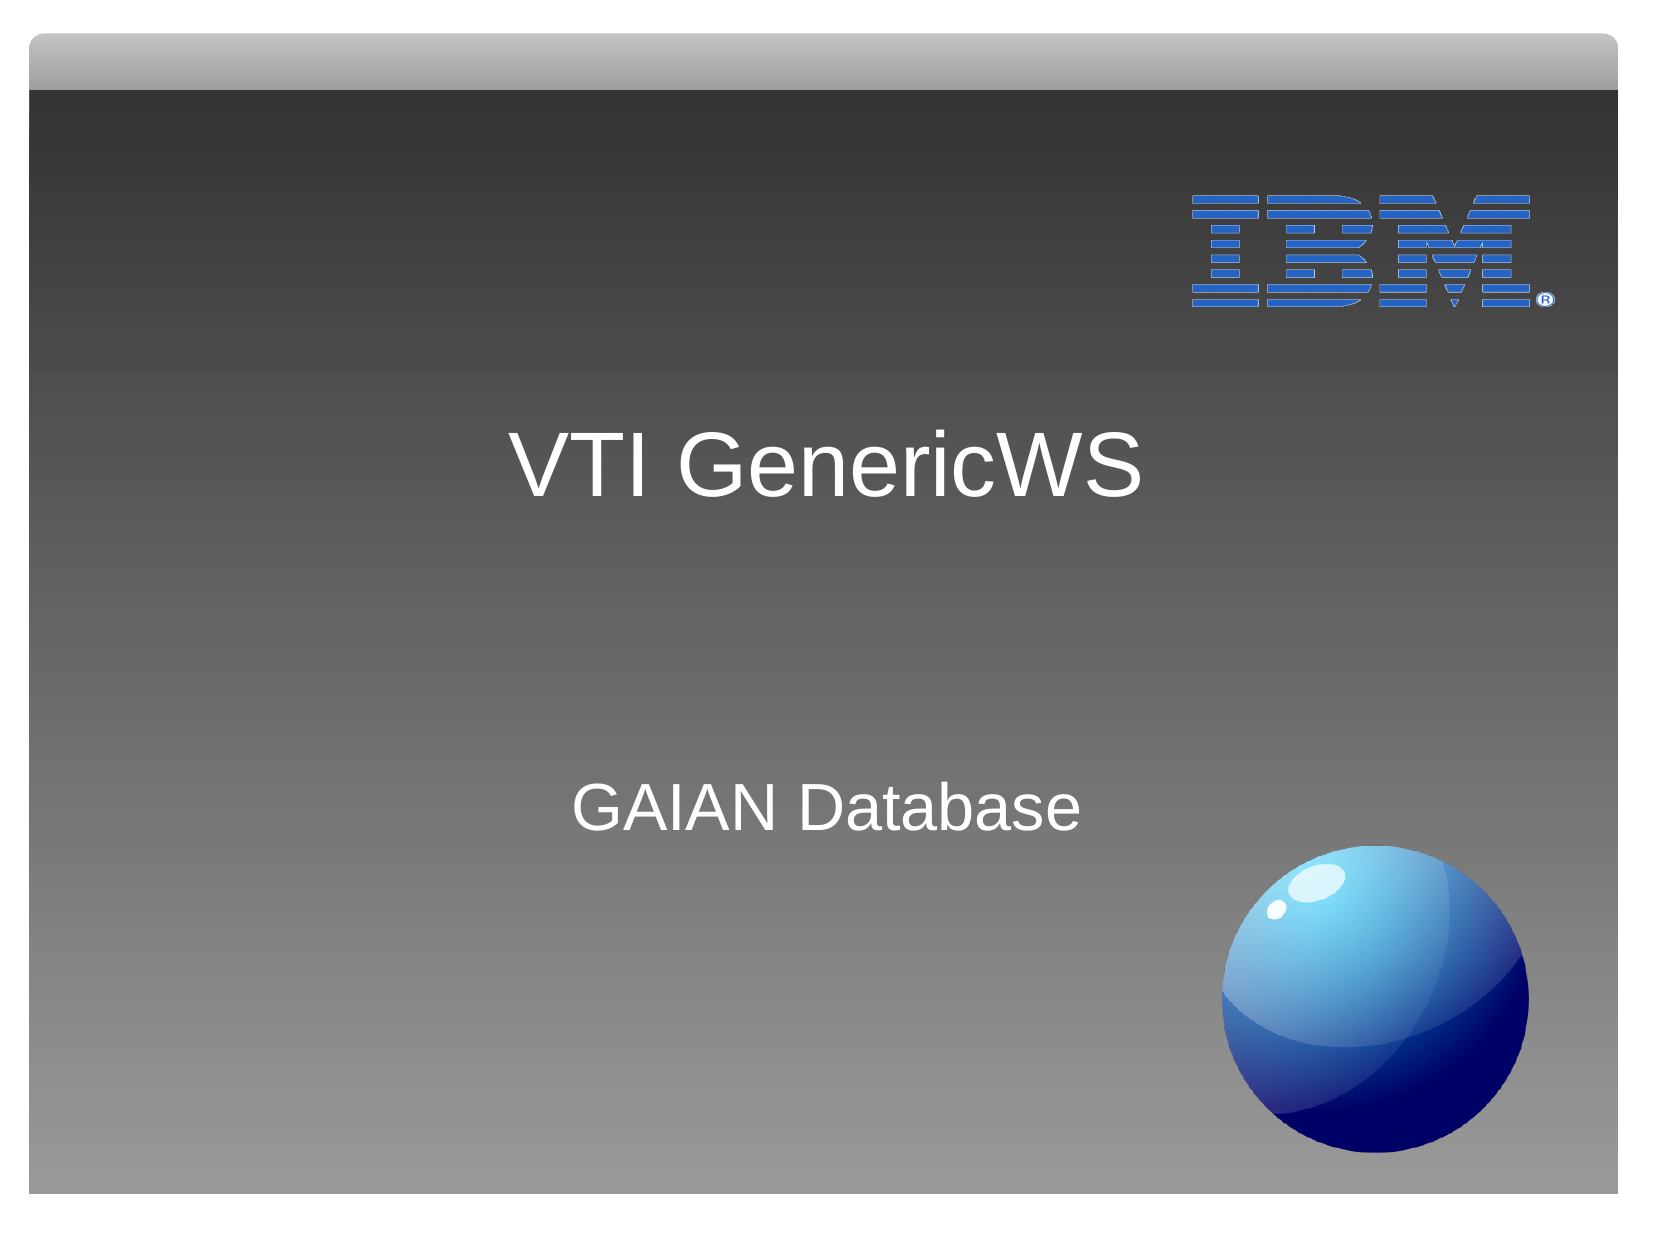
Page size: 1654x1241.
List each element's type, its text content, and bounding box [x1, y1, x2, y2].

picture [1190, 826, 1560, 1172]
subtitle GAIAN Database [247, 649, 1407, 966]
picture [1181, 177, 1564, 325]
title VTI GenericWS [122, 331, 1531, 598]
